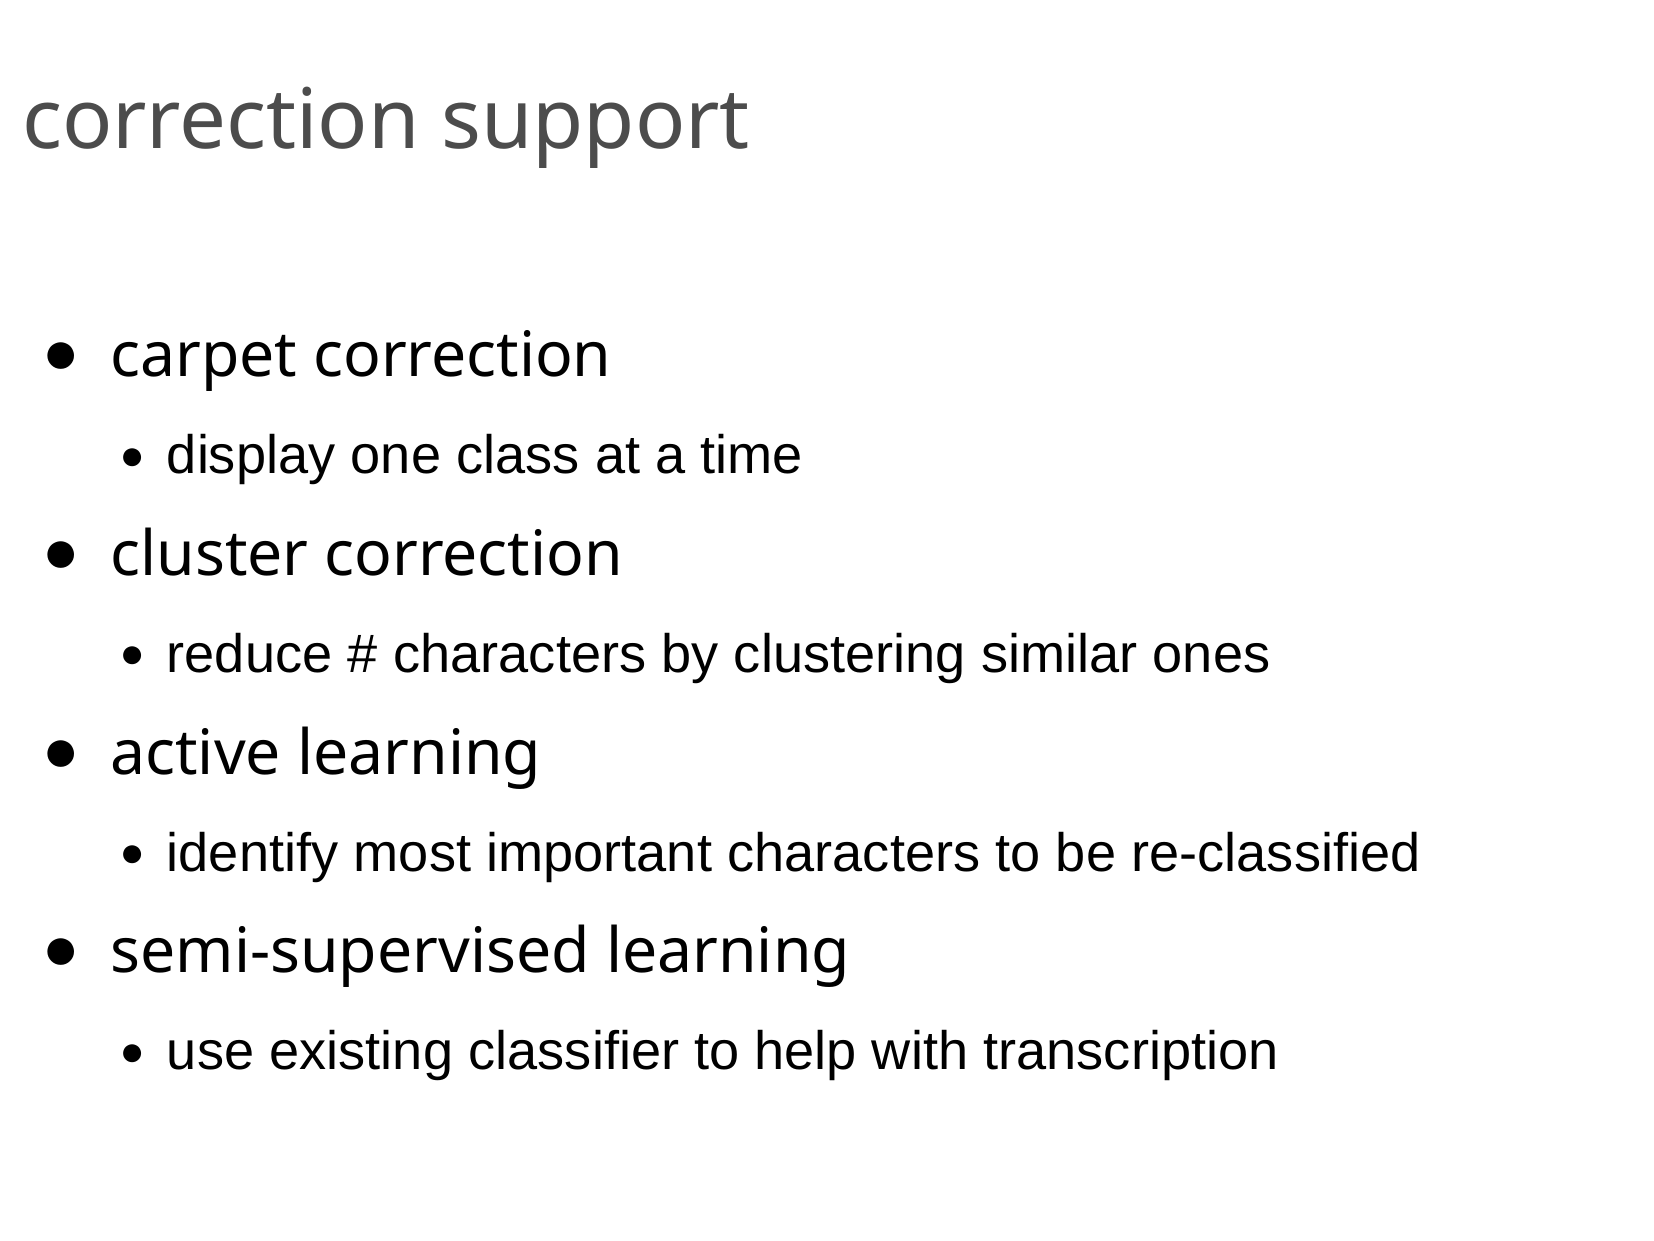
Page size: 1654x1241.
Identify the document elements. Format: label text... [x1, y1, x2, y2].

list carpet correction display one class at a time cluster correction reduce # characters by clustering similar ones active learning identify most important characters to be re-classified semi-supervised learning use existing classifier to help with transcription [25, 233, 1654, 1158]
title correction support [22, 19, 1654, 213]
